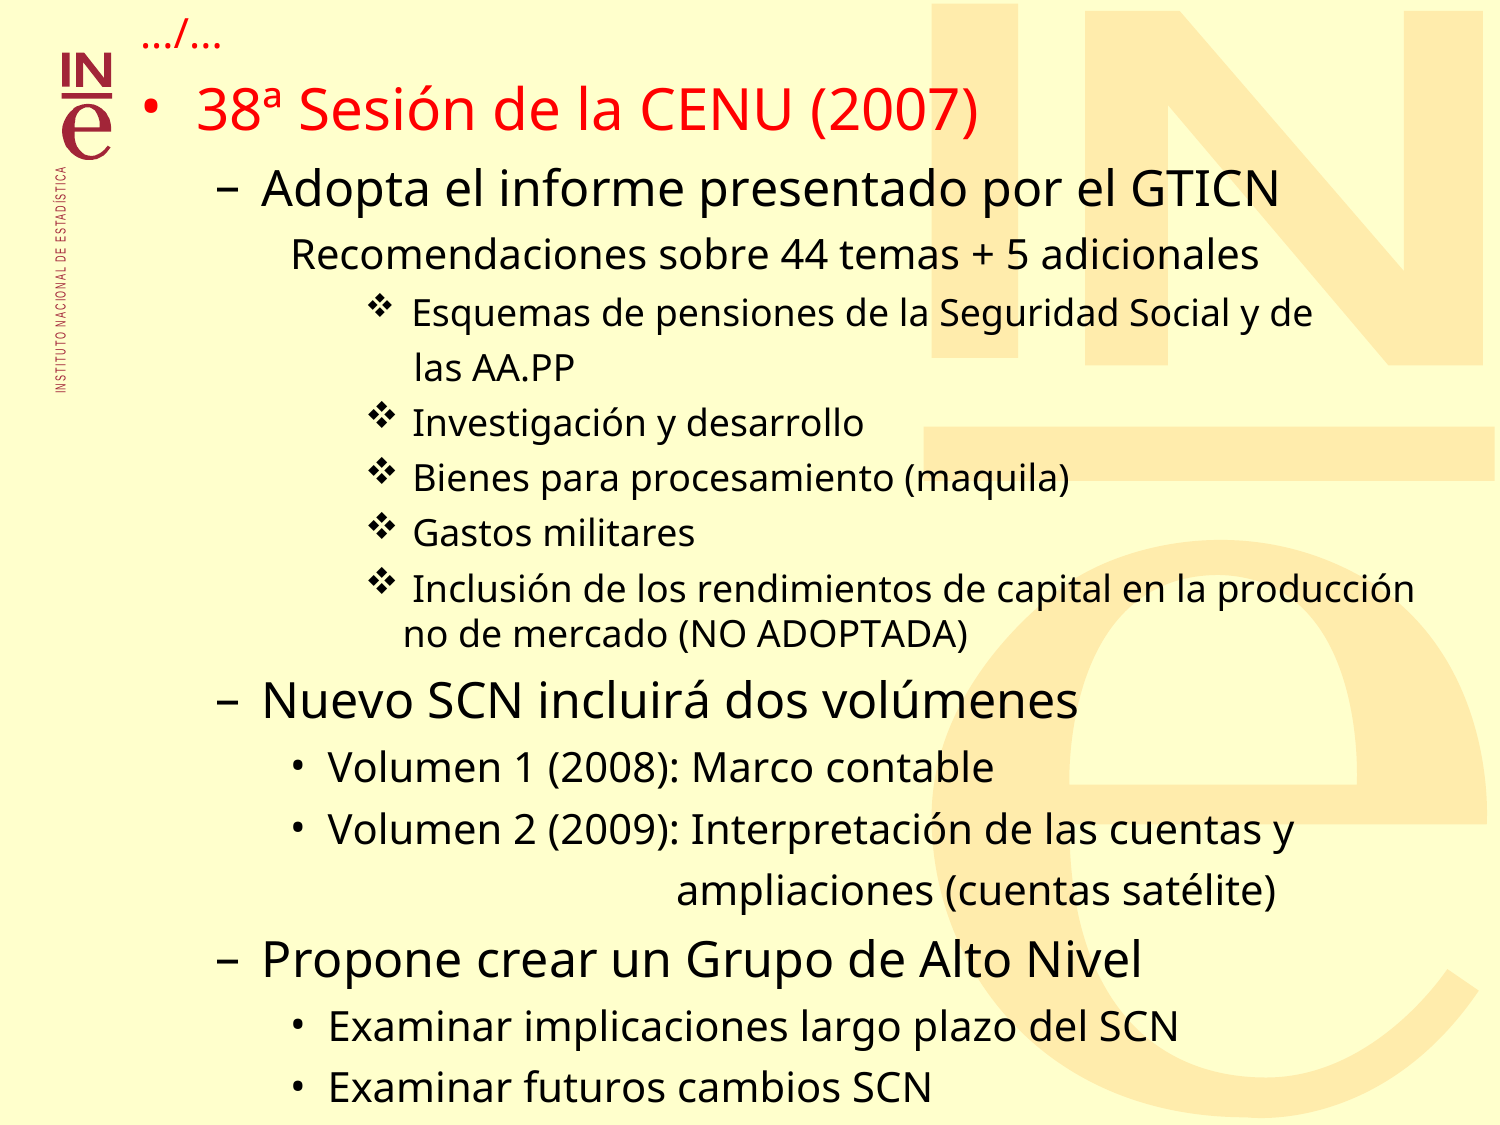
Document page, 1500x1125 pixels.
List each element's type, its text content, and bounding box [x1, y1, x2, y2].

list .../... 38ª Sesión de la CENU (2007) Adopta el informe presentado por el GTICN Recomendaciones sobre 44 temas + 5 adicionales Esquemas de pensiones de la Seguridad Social y de las AA.PP Investigación y desarrollo Bienes para procesamiento (maquila) Gastos militares Inclusión de los rendimientos de capital en la producción no de mercado (NO ADOPTADA) Nuevo SCN incluirá dos volúmenes Volumen 1 (2008): Marco contable Volumen 2 (2009): Interpretación de las cuentas y ampliaciones (cuentas satélite) Propone crear un Grupo de Alto Nivel Examinar implicaciones largo plazo del SCN Examinar futuros cambios SCN Requiere del GTICN un informe con la estrategia de implantación del nuevo SCN .../... [125, 0, 1463, 1125]
